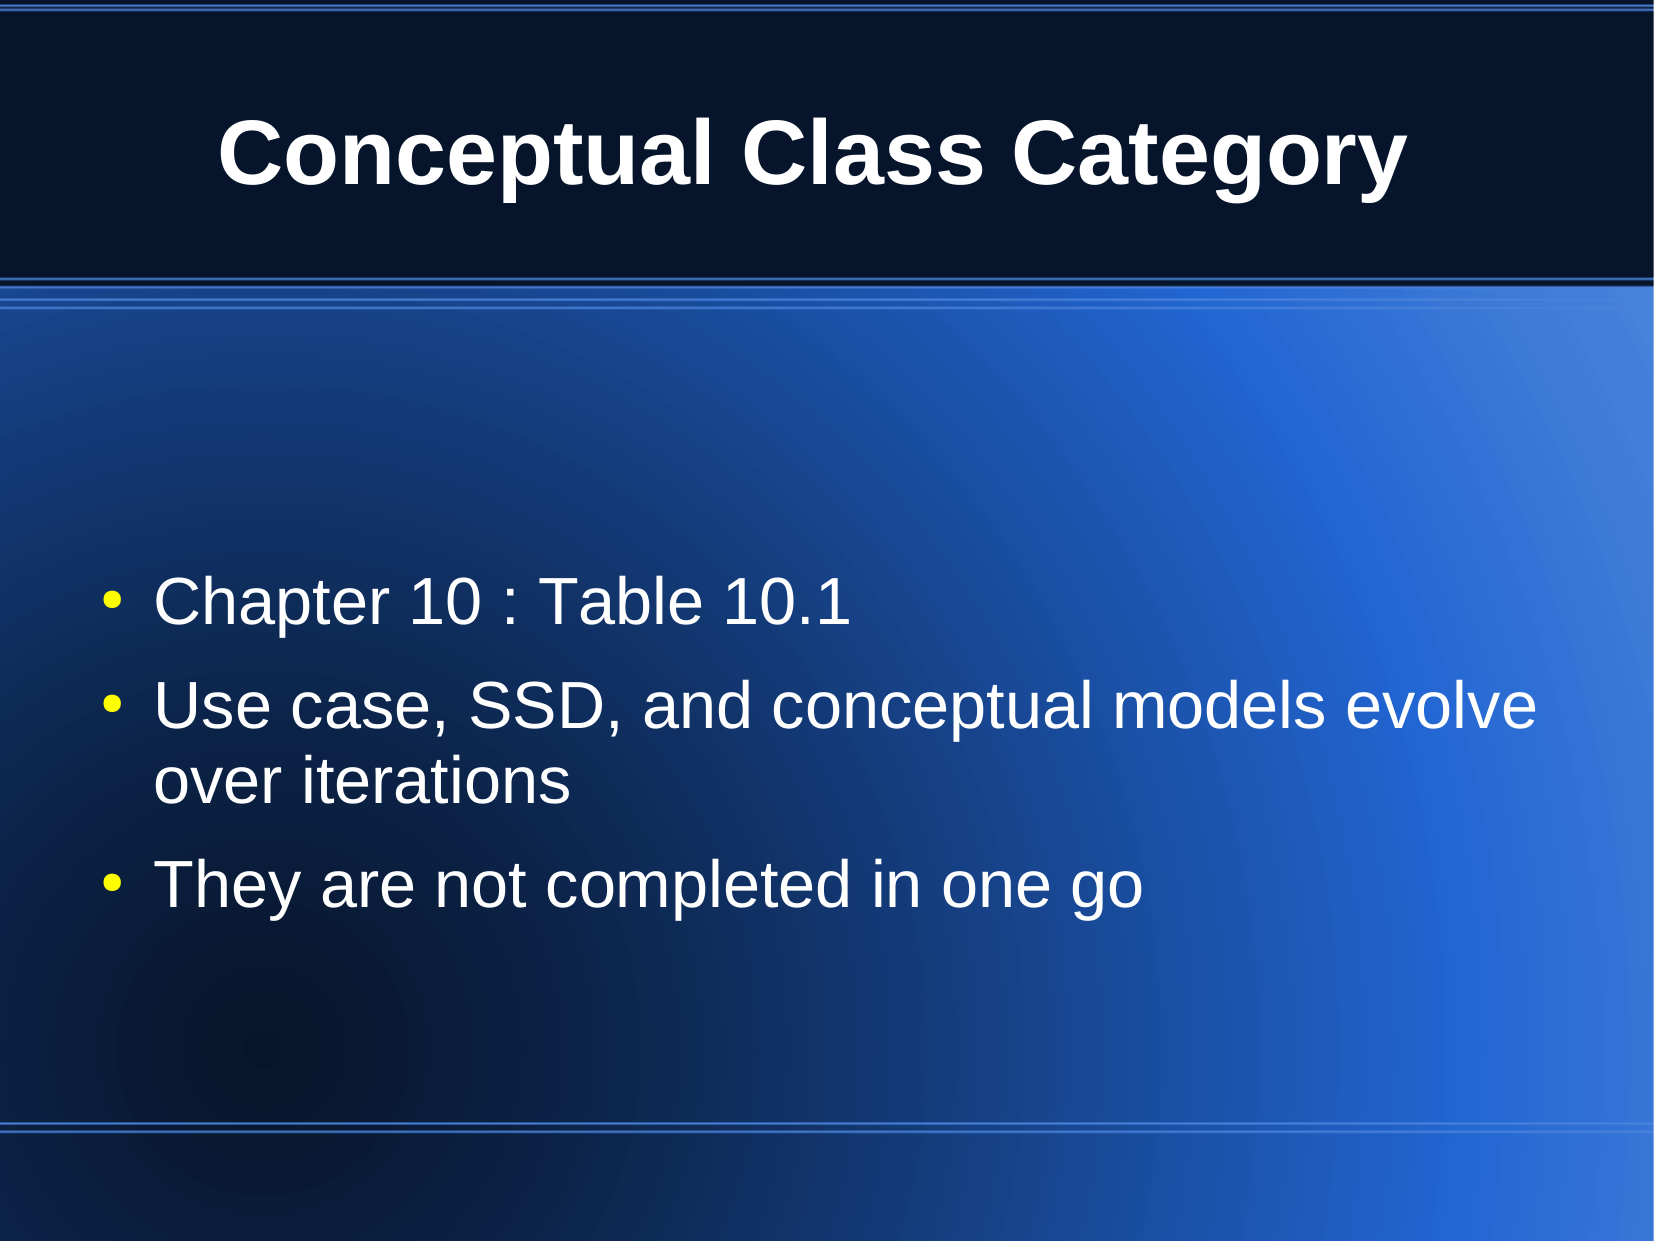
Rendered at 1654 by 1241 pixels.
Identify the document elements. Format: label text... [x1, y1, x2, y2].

picture [0, 0, 1654, 1241]
title Conceptual Class Category [82, 49, 1571, 257]
list Chapter 10 : Table 10.1 Use case, SSD, and conceptual models evolve over iterations They are not completed in one go [82, 355, 1571, 1058]
